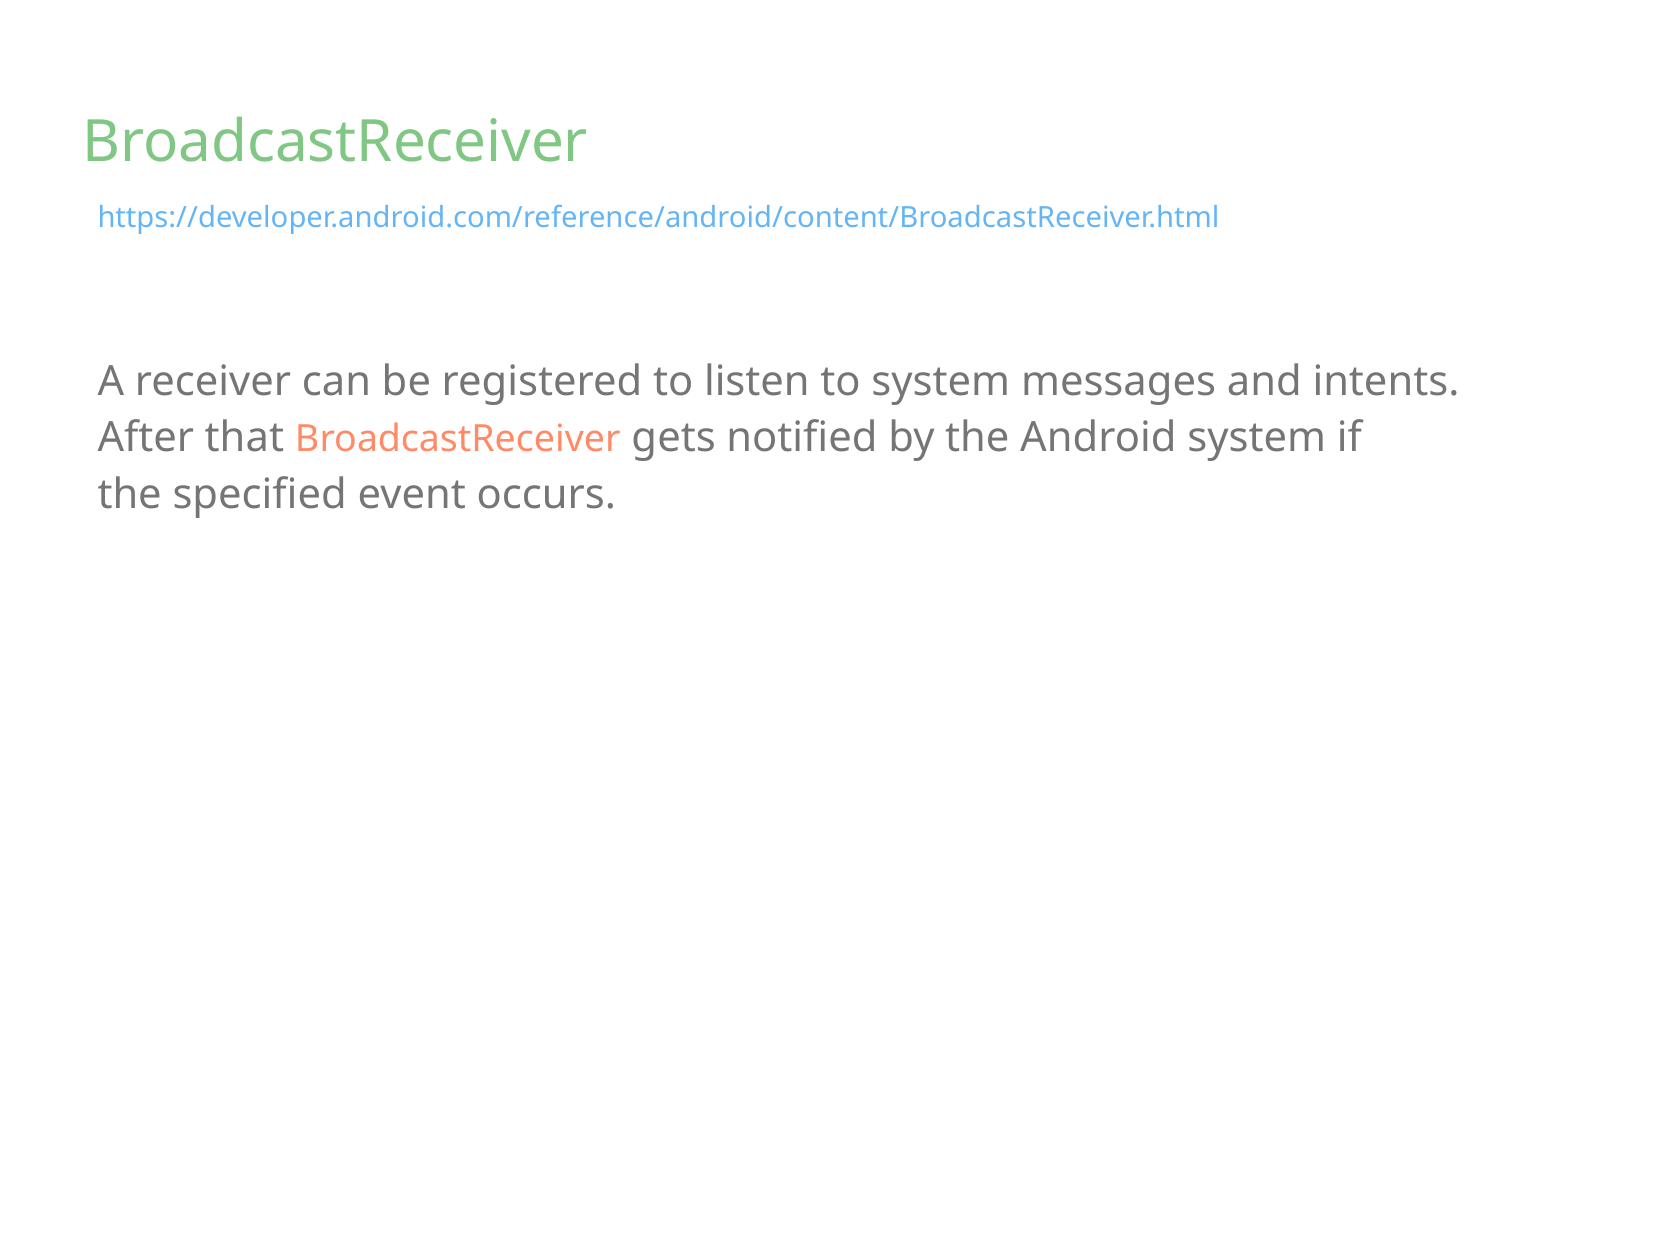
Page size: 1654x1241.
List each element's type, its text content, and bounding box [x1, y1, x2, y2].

title BroadcastReceiver [82, 35, 1571, 243]
text_box https://developer.android.com/reference/android/content/BroadcastReceiver.html A receiver can be registered to listen to system messages and intents. After that BroadcastReceiver gets notified by the Android system if the specified event occurs. [82, 189, 1478, 482]
